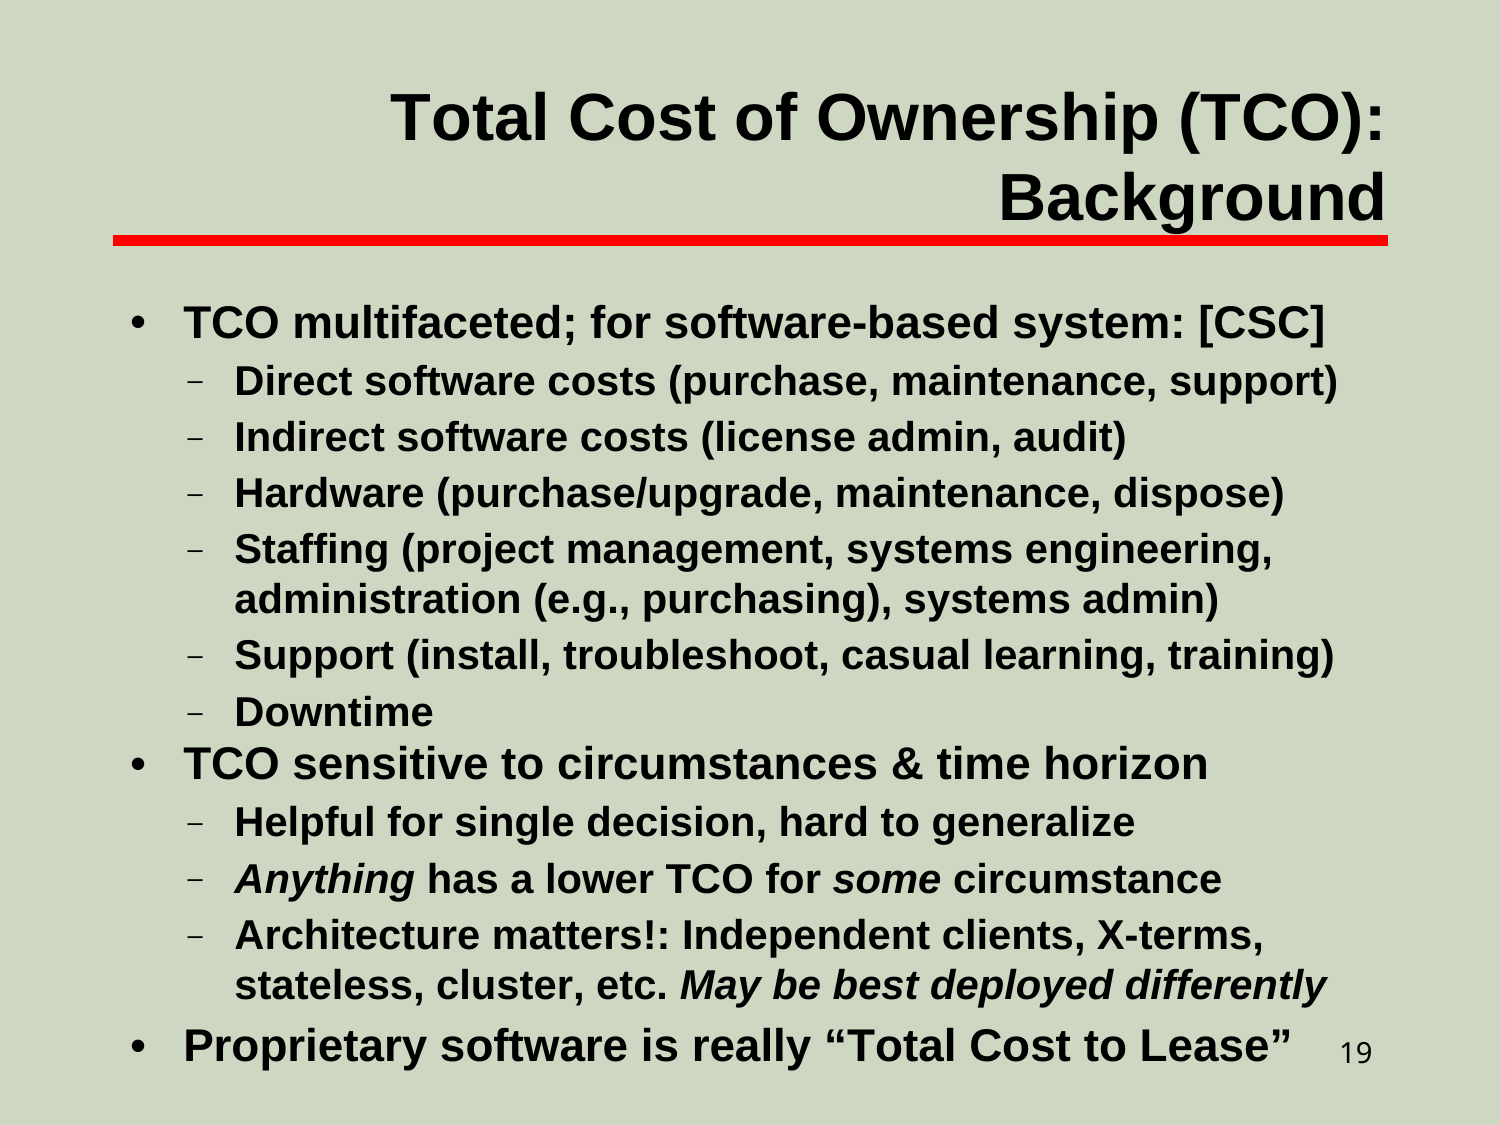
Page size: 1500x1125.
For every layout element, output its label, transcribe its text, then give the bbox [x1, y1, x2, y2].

list TCO multifaceted; for software-based system: [CSC] Direct software costs (purchase, maintenance, support) Indirect software costs (license admin, audit) Hardware (purchase/upgrade, maintenance, dispose) Staffing (project management, systems engineering, administration (e.g., purchasing), systems admin) Support (install, troubleshoot, casual learning, training) Downtime TCO sensitive to circumstances & time horizon Helpful for single decision, hard to generalize Anything has a lower TCO for some circumstance Architecture matters!: Independent clients, X-terms, stateless, cluster, etc. May be best deployed differently Proprietary software is really “Total Cost to Lease” [112, 299, 1388, 1090]
title Total Cost of Ownership (TCO): Background [337, 77, 1388, 233]
